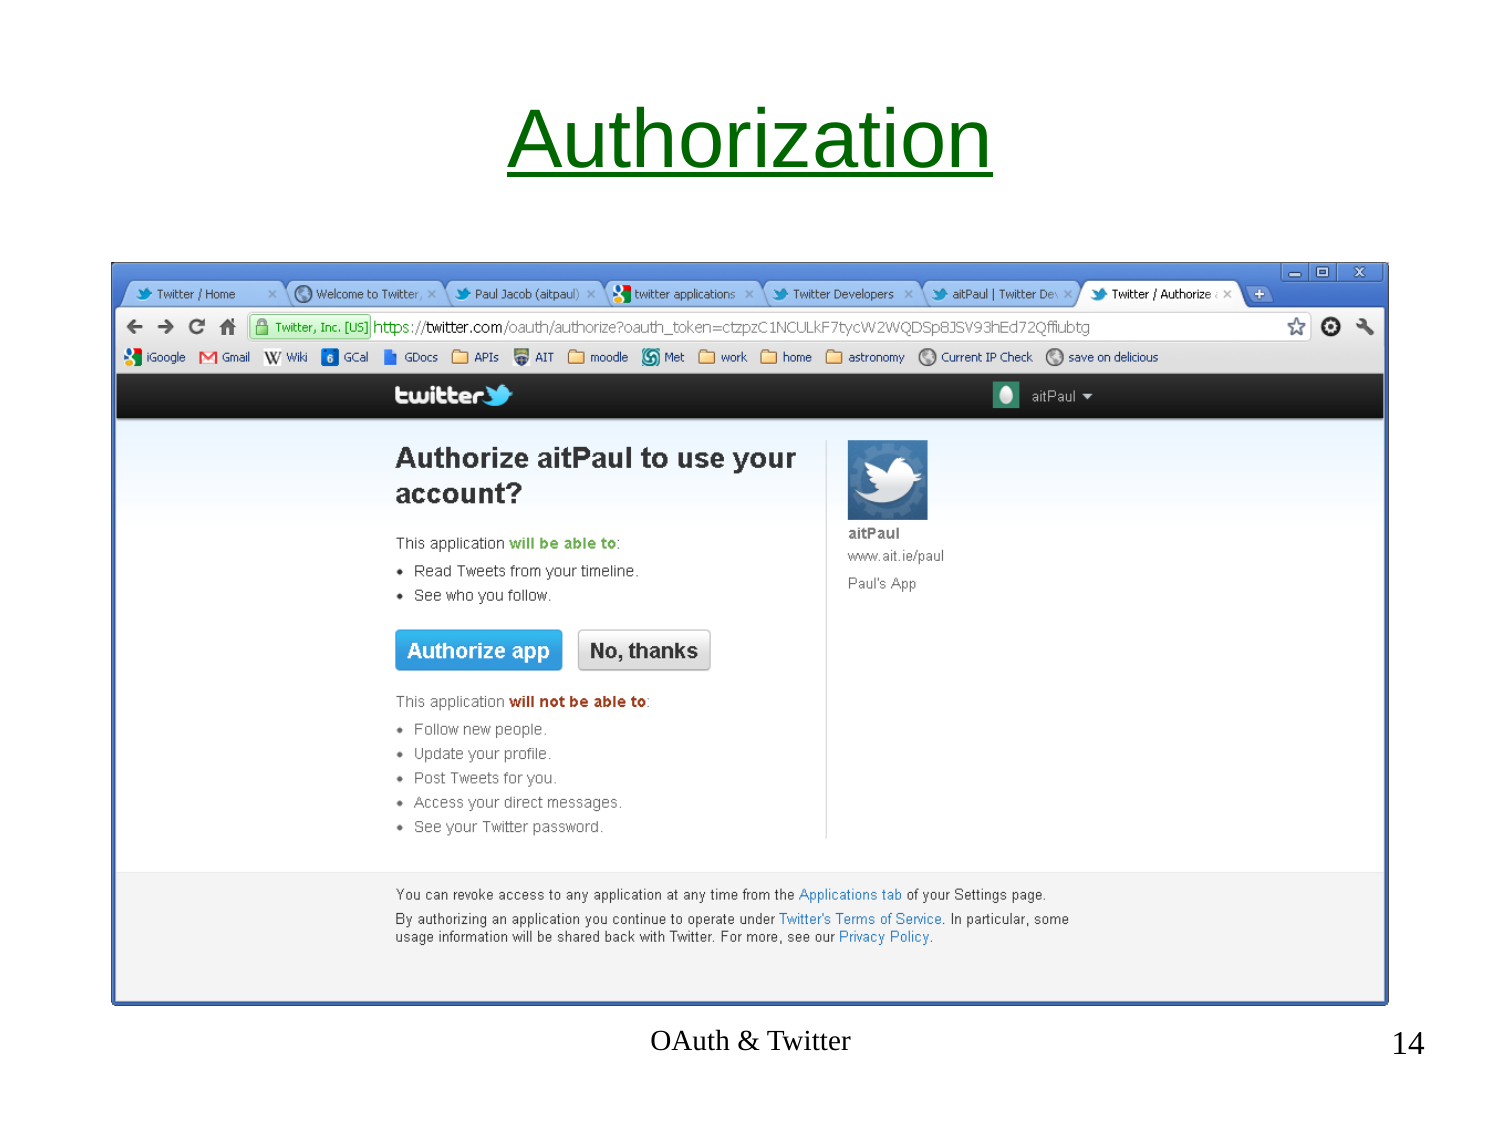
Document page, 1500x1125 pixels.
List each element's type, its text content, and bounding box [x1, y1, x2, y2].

picture [111, 262, 1389, 1006]
title Authorization [75, 45, 1425, 233]
